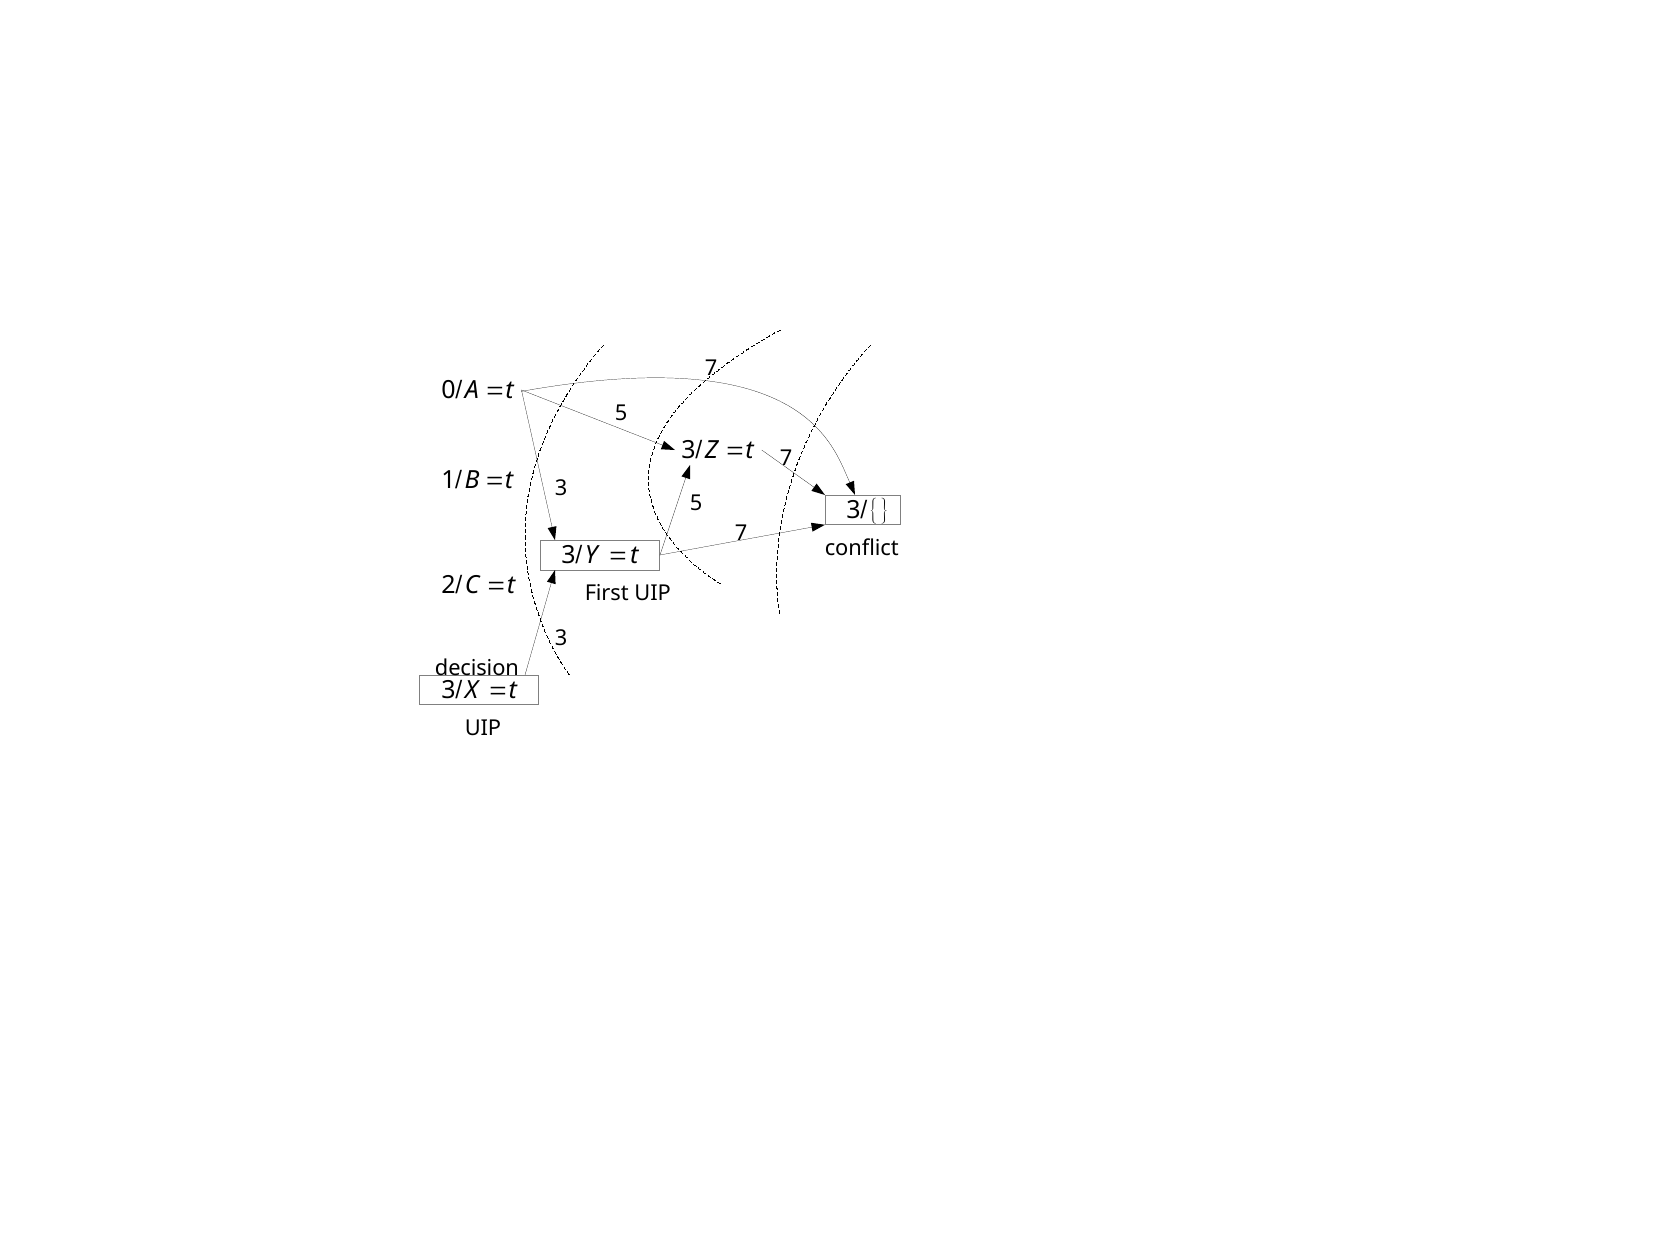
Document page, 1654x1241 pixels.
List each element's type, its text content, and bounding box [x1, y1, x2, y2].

chart [435, 465, 522, 496]
text_box UIP [450, 704, 526, 746]
text_box First UIP [570, 570, 706, 611]
text_box 7 [720, 509, 766, 556]
text_box decision [420, 644, 541, 691]
chart [435, 570, 524, 600]
text_box conflict [810, 524, 931, 571]
text_box 3 [540, 614, 586, 661]
text_box 7 [765, 434, 811, 481]
chart [435, 375, 522, 406]
text_box 5 [675, 480, 721, 526]
text_box 7 [690, 345, 736, 391]
chart [555, 541, 647, 570]
chart [840, 496, 896, 524]
chart [675, 435, 762, 466]
text_box 5 [600, 390, 646, 436]
text_box 3 [540, 464, 586, 511]
chart [435, 691, 525, 704]
